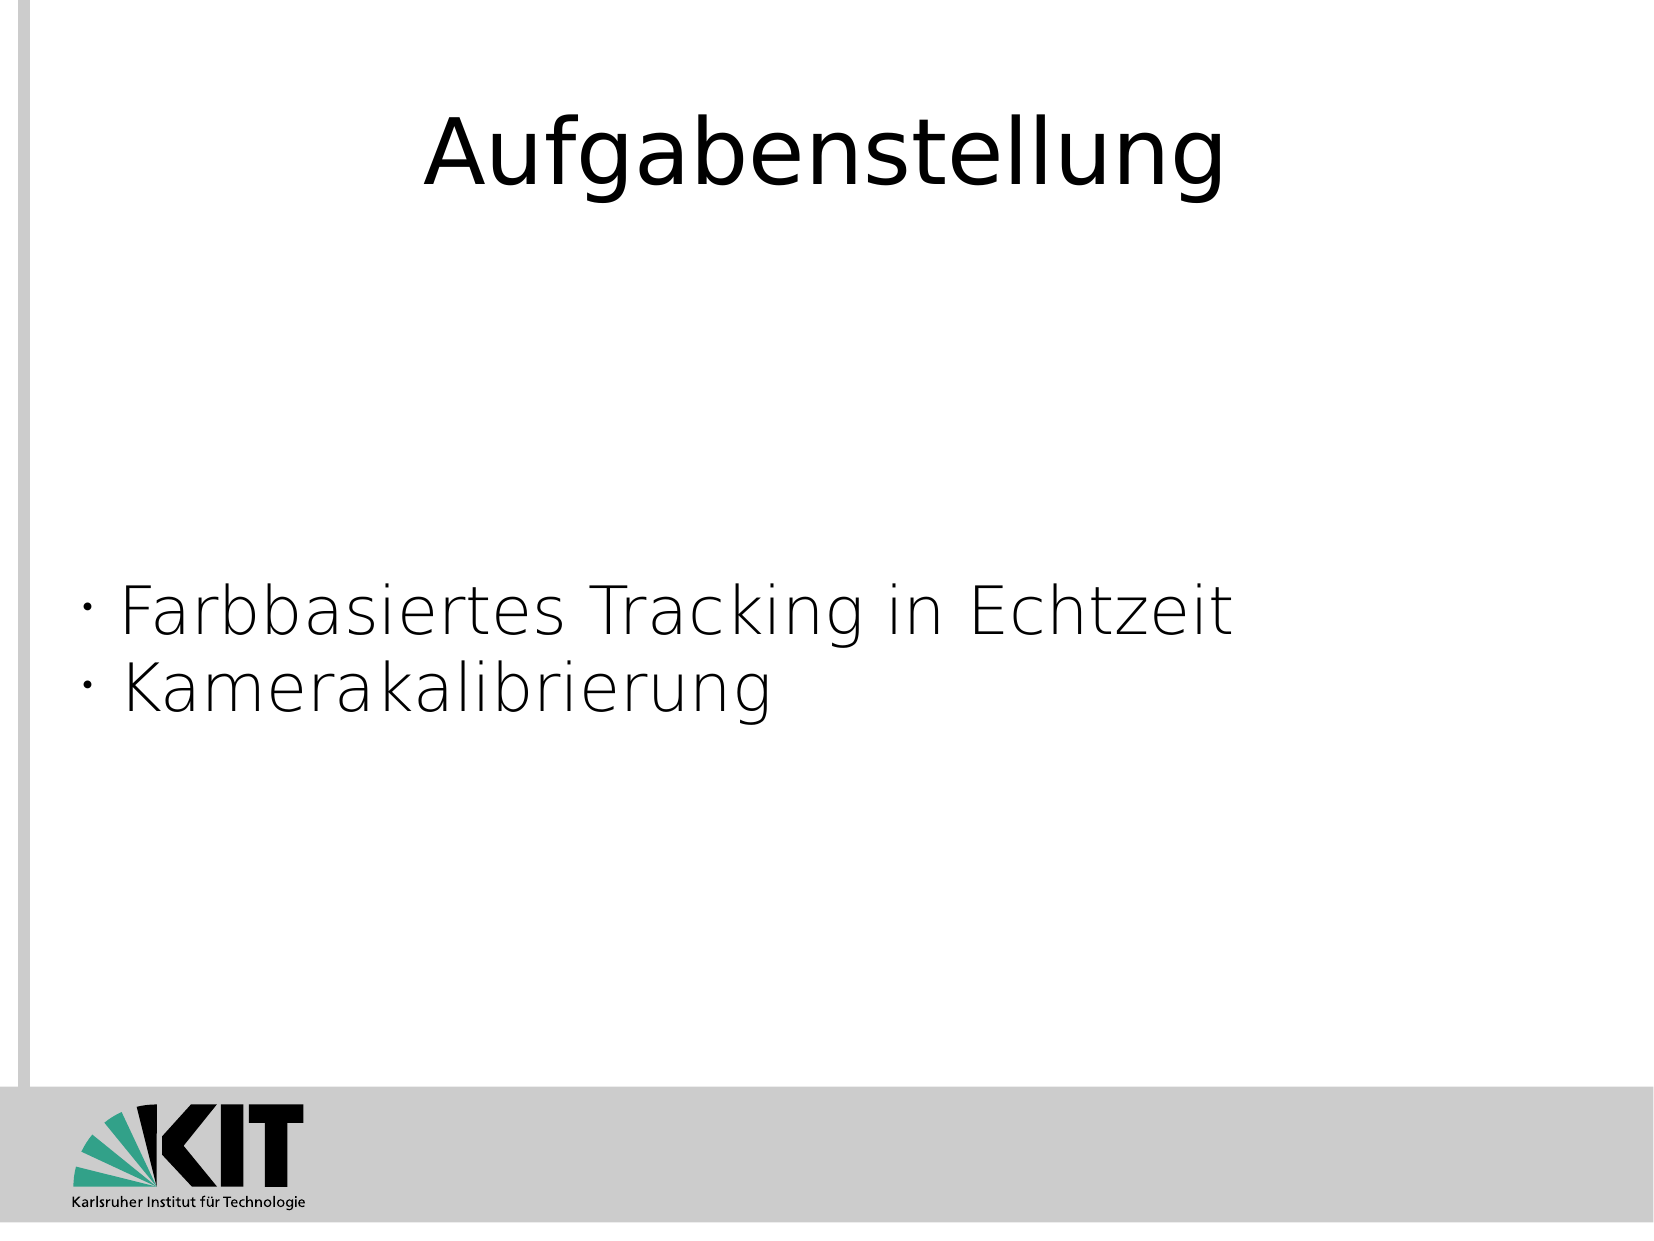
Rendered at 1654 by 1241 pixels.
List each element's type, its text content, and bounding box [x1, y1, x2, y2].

subtitle Farbbasiertes Tracking in Echtzeit Kamerakalibrierung [82, 290, 1571, 1010]
picture [70, 1098, 308, 1217]
text_box [0, 1086, 1654, 1223]
title Aufgabenstellung [82, 49, 1571, 257]
